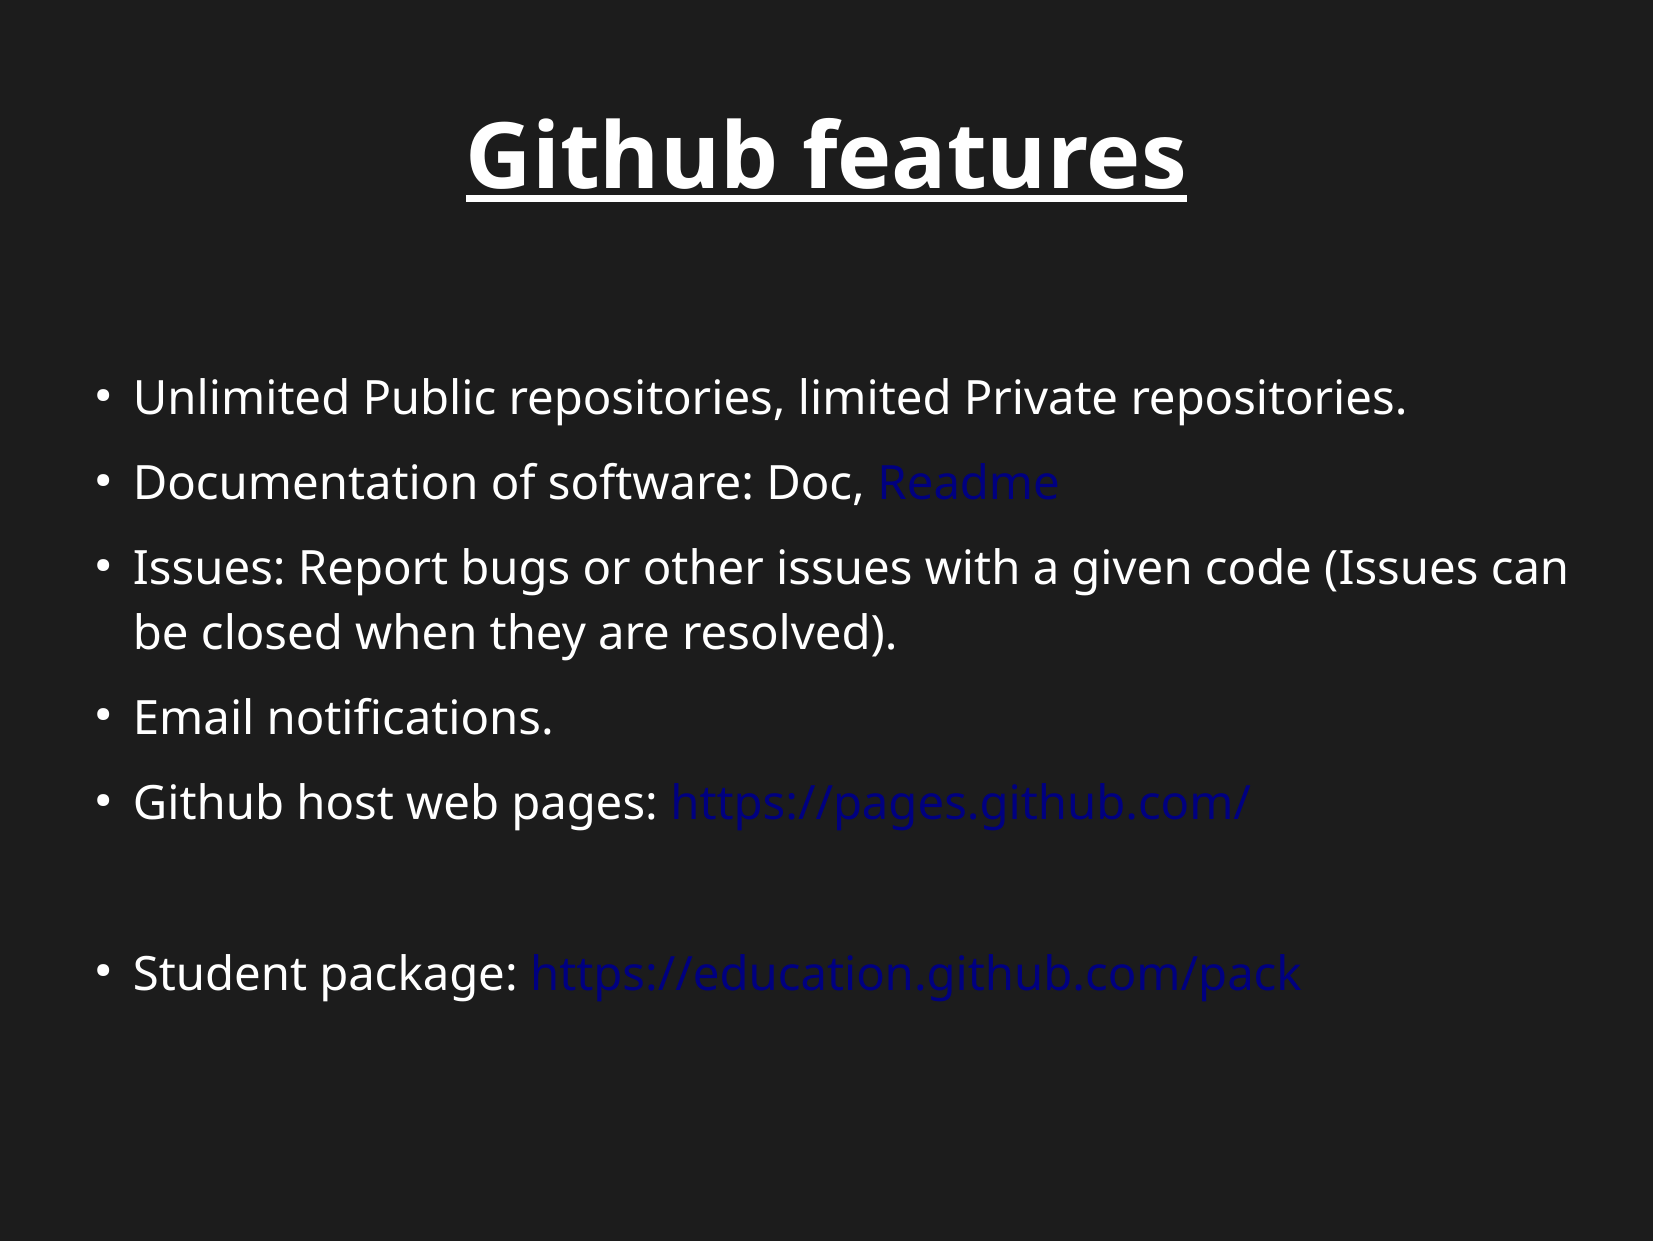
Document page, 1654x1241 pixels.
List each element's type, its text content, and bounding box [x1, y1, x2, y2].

list Unlimited Public repositories, limited Private repositories. Documentation of software: Doc, Readme Issues: Report bugs or other issues with a given code (Issues can be closed when they are resolved). Email notifications. Github host web pages: https://pages.github.com/ Student package: https://education.github.com/pack [82, 290, 1571, 1010]
title Github features [82, 49, 1571, 257]
